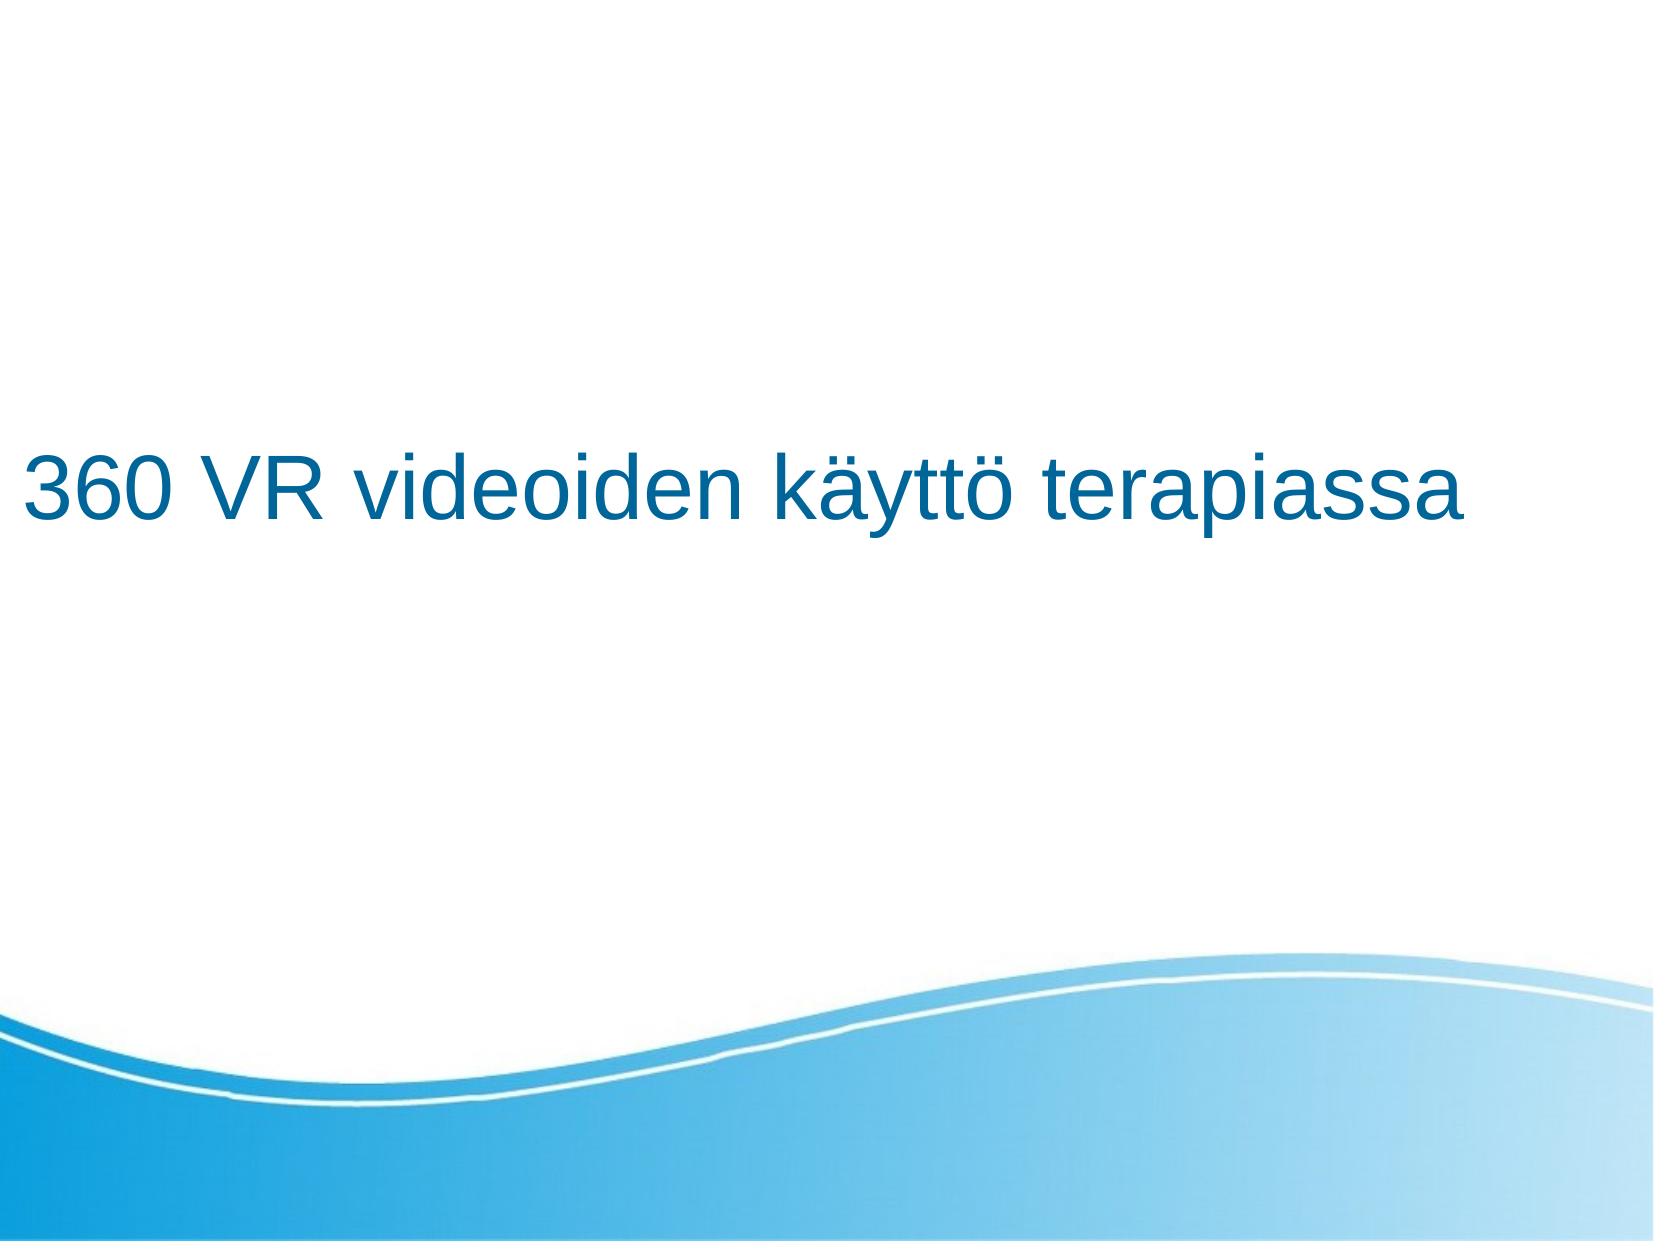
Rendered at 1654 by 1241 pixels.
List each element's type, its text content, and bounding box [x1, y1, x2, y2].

title 360 VR videoiden käyttö terapiassa [0, 384, 1489, 592]
picture [0, 952, 1654, 1241]
